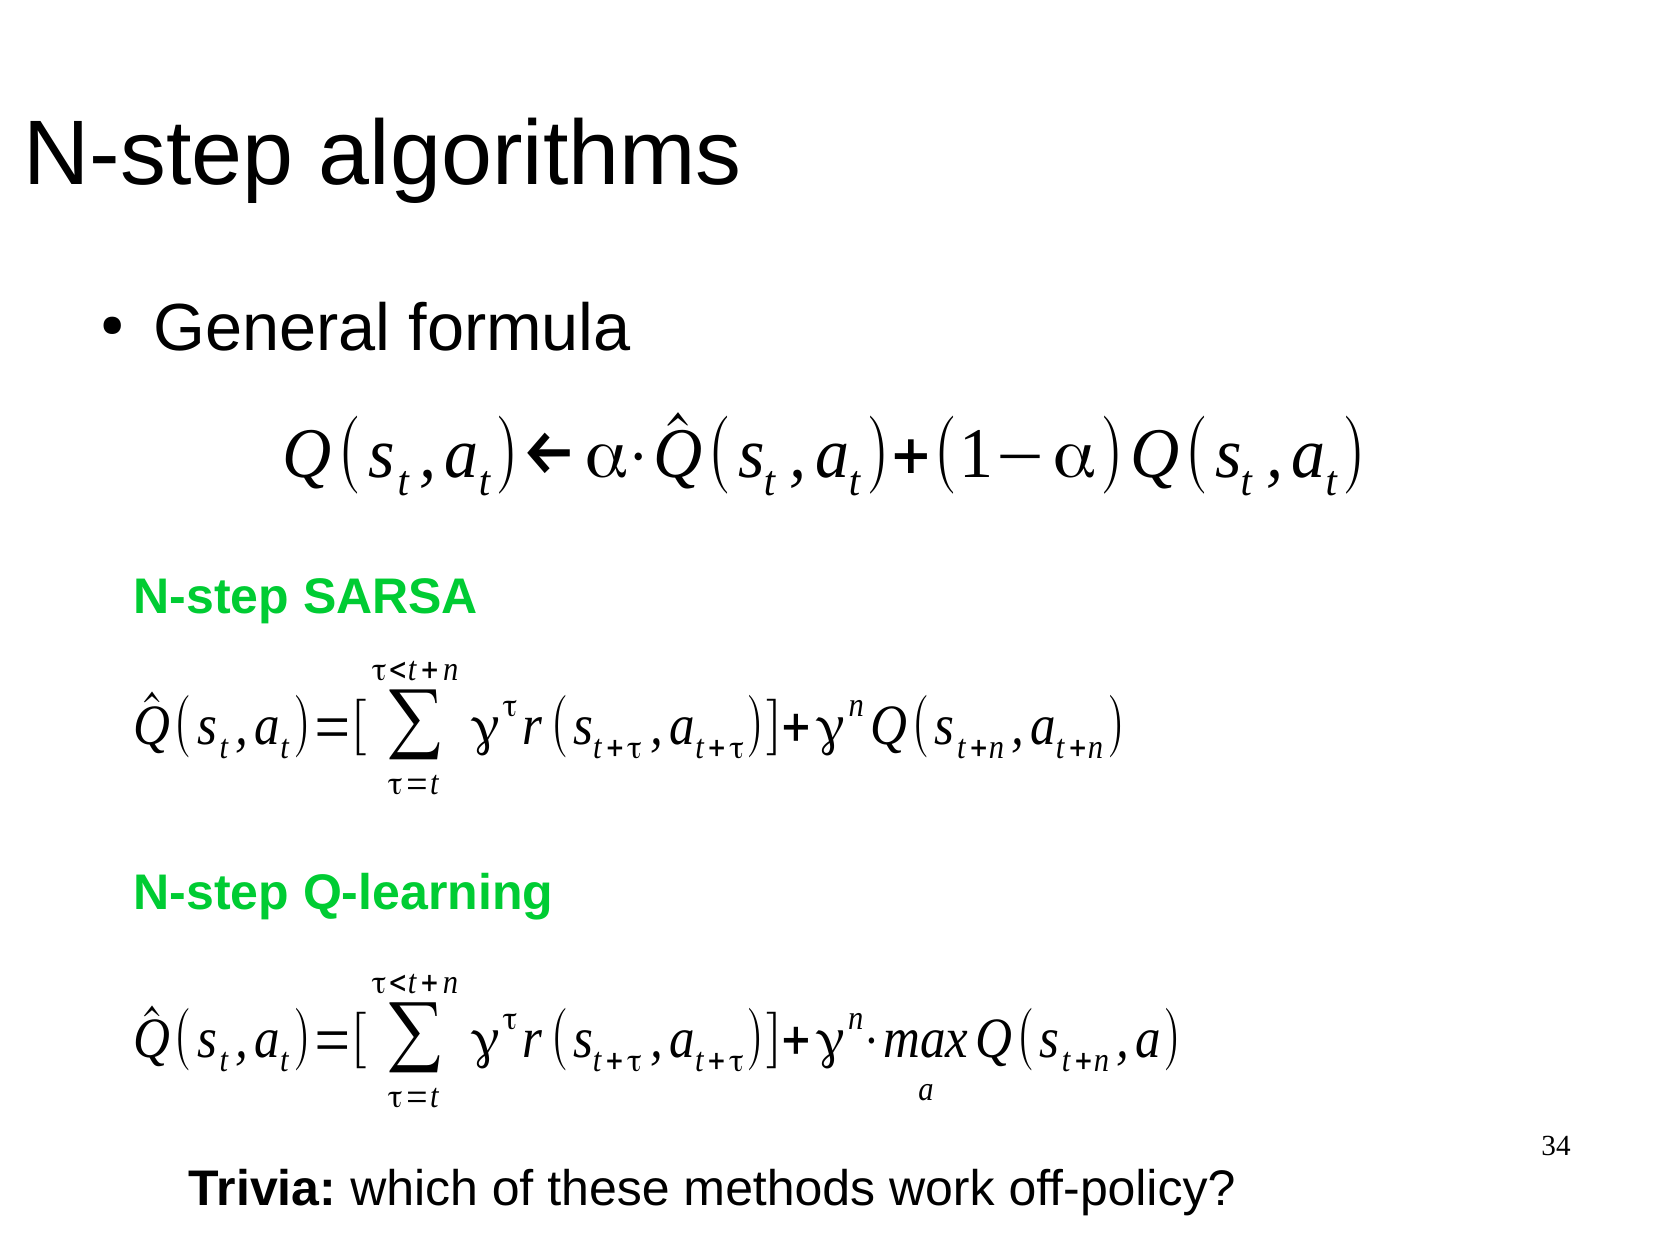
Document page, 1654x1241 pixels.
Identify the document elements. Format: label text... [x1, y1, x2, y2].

text_box Trivia: which of these methods work off-policy? [171, 1150, 1254, 1228]
text_box N-step SARSA [118, 561, 493, 633]
title N-step algorithms [23, 49, 1512, 257]
text_box N-step Q-learning [118, 856, 569, 928]
chart [265, 406, 1383, 505]
list General formula [82, 290, 1571, 1010]
chart [120, 961, 1193, 1117]
chart [120, 648, 1137, 804]
